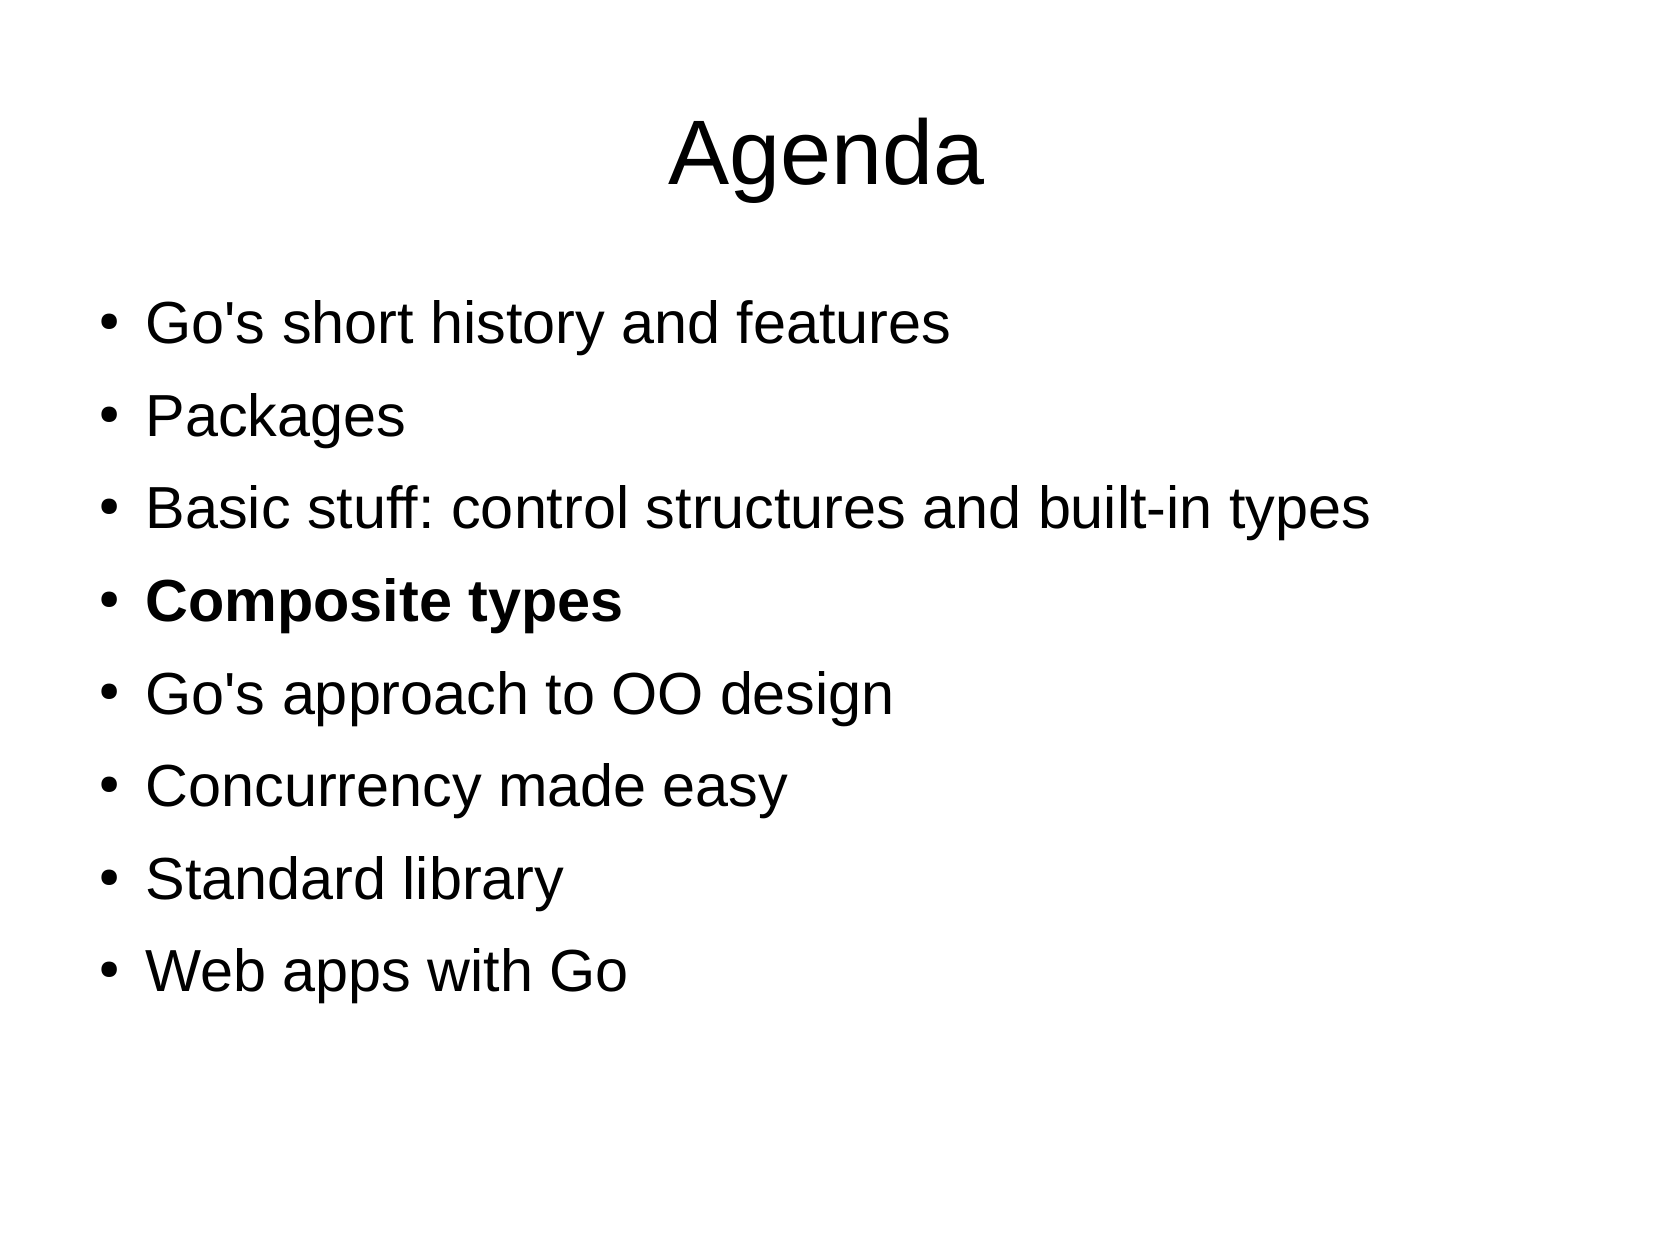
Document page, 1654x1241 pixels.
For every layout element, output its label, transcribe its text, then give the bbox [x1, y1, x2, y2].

list Go's short history and features Packages Basic stuff: control structures and built-in types Composite types Go's approach to OO design Concurrency made easy Standard library Web apps with Go [82, 290, 1571, 1010]
title Agenda [82, 49, 1571, 257]
